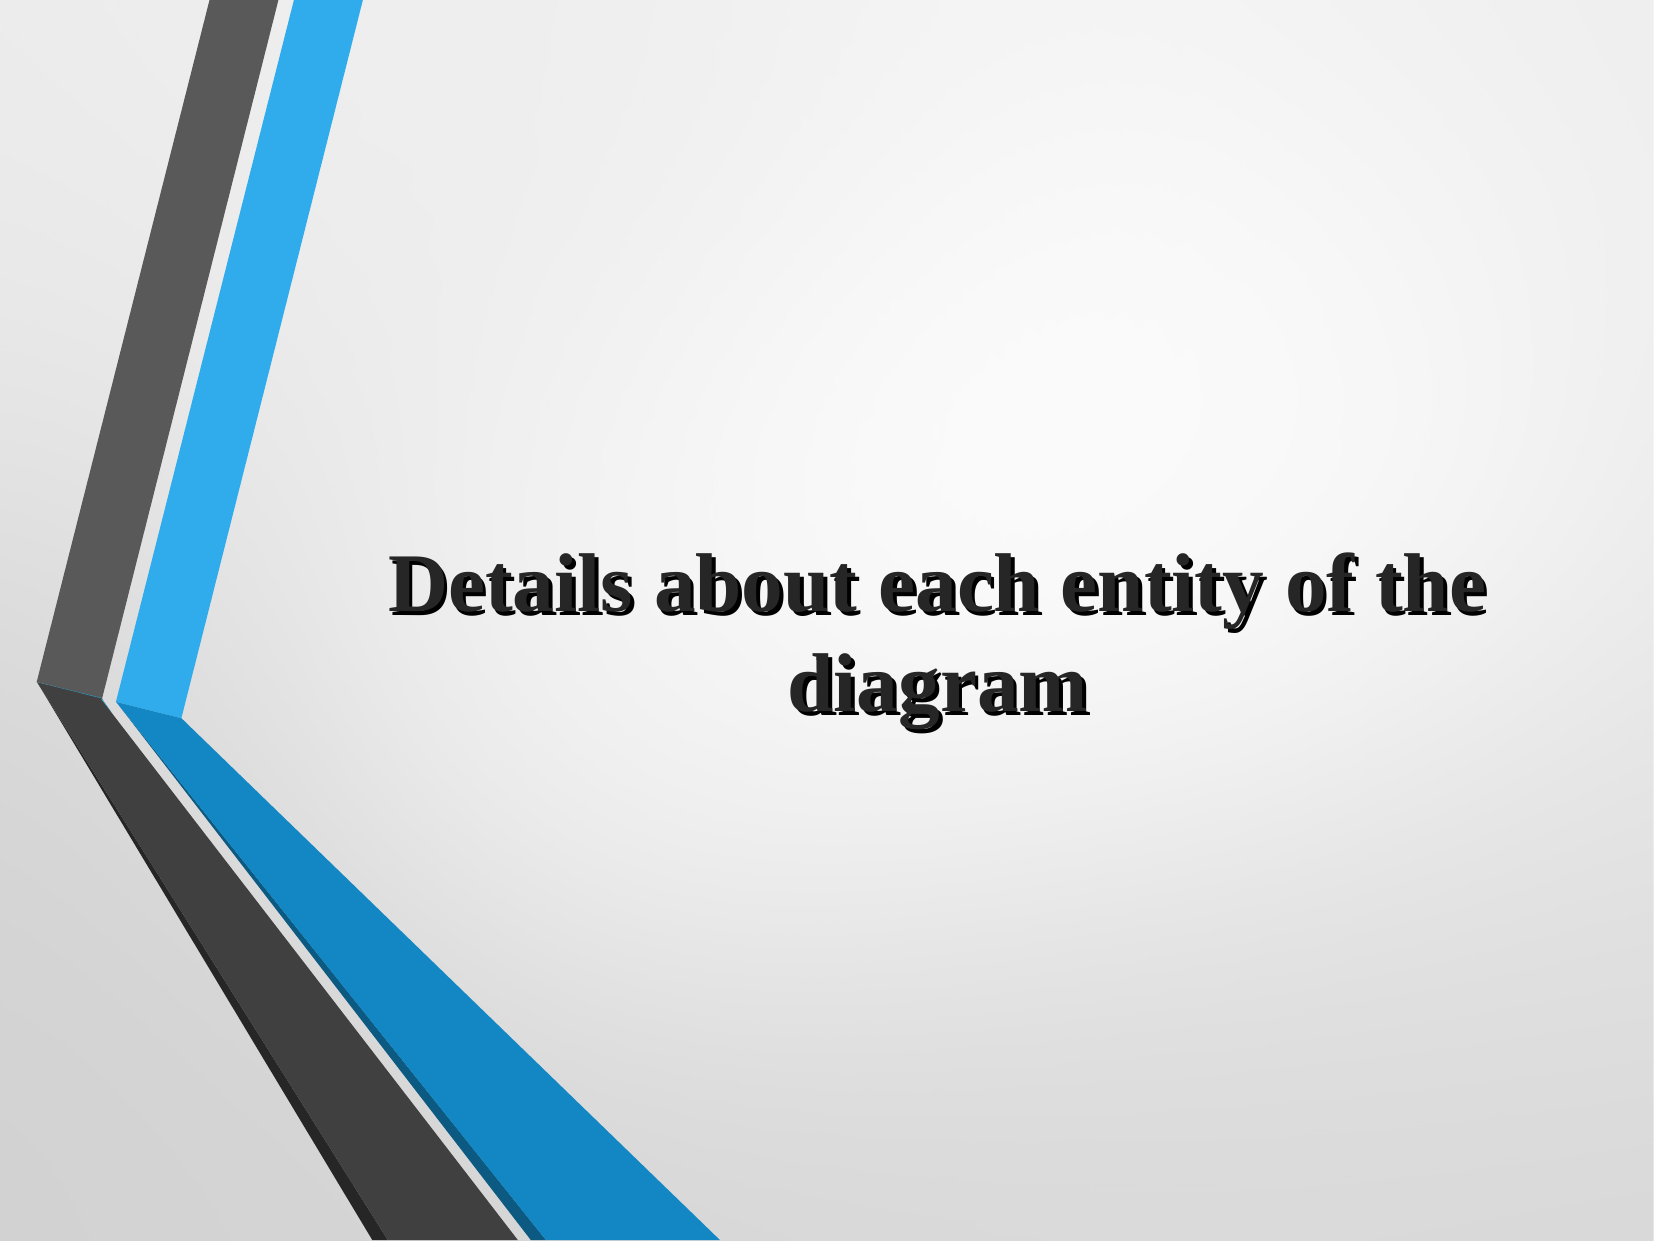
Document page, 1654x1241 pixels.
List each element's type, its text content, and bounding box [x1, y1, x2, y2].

text_box Details about each entity of the diagram [300, 520, 1576, 739]
